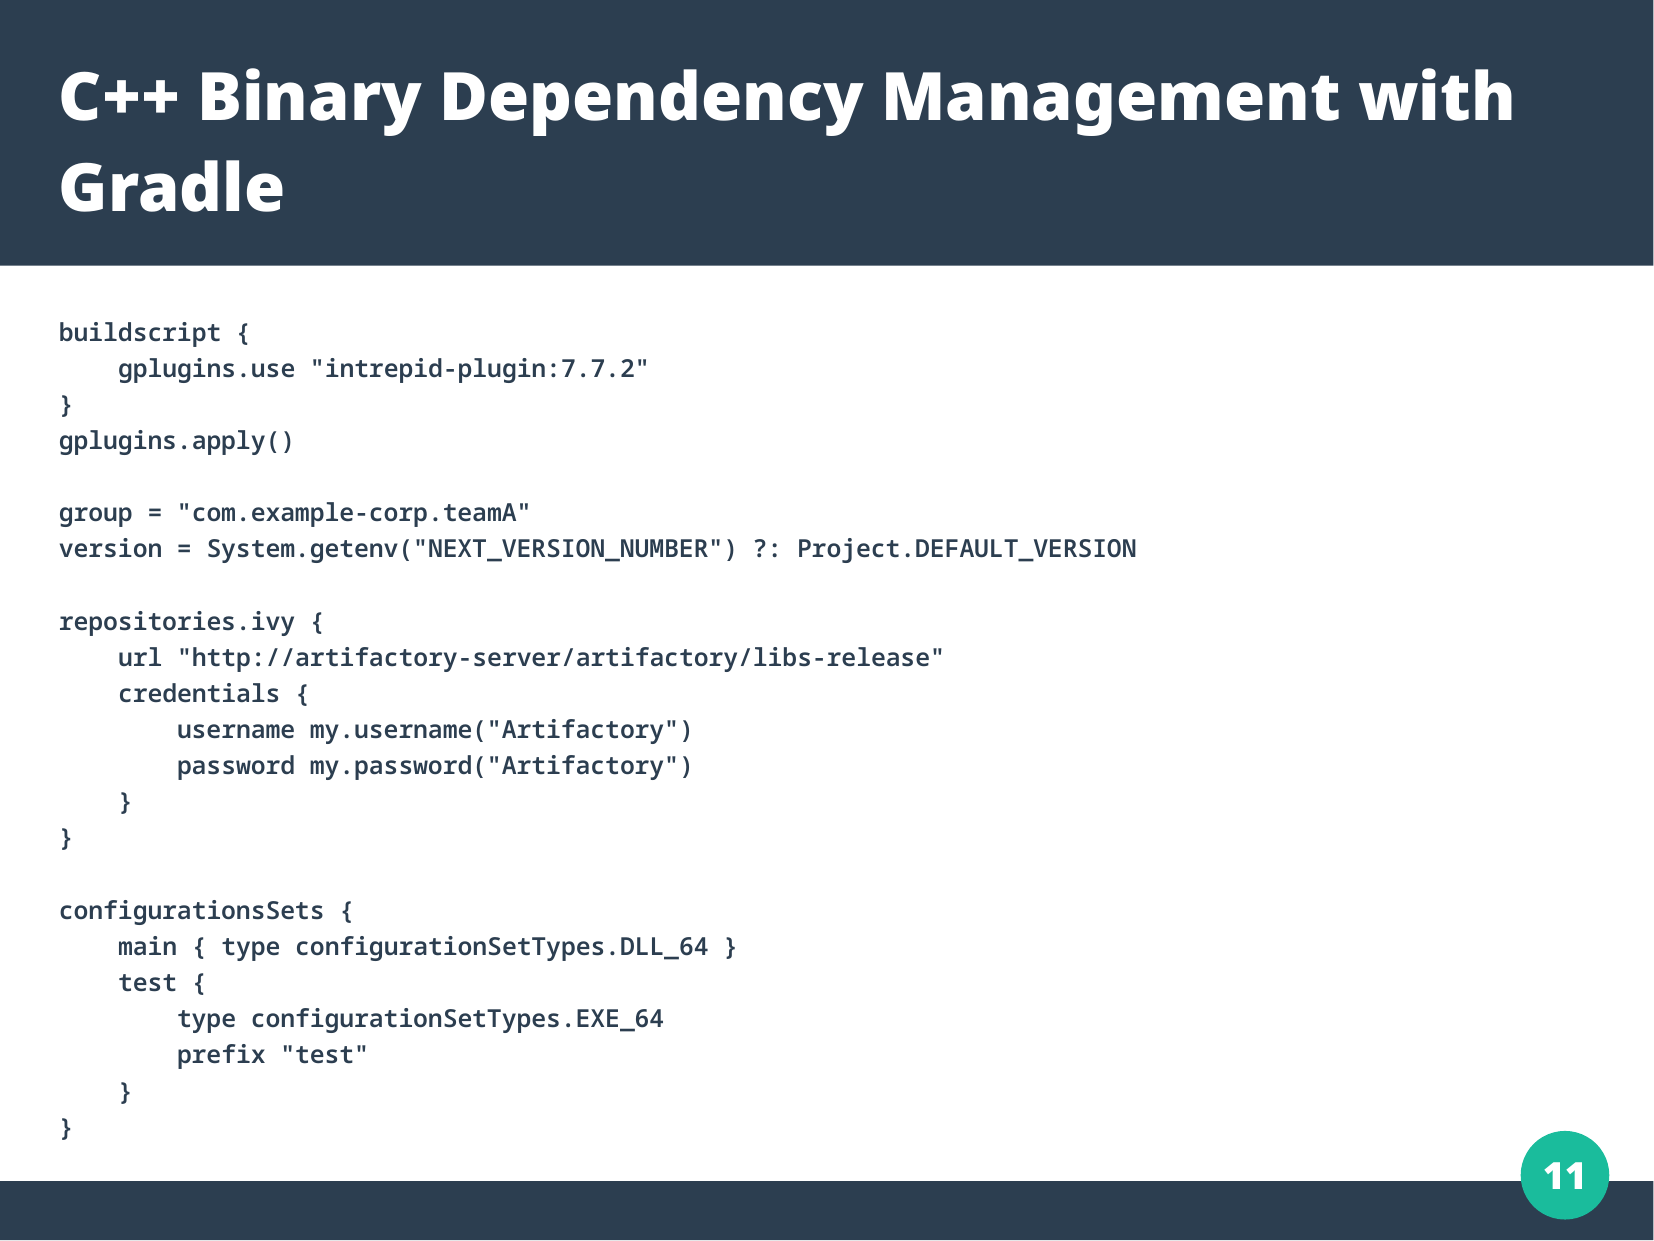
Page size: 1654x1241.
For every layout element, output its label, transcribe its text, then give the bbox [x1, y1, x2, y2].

title C++ Binary Dependency Management with Gradle [59, 49, 1595, 207]
list buildscript { gplugins.use "intrepid-plugin:7.7.2" } gplugins.apply() group = "com.example-corp.teamA" version = System.getenv("NEXT_VERSION_NUMBER") ?: Project.DEFAULT_VERSION repositories.ivy { url "http://artifactory-server/artifactory/libs-release" credentials { username my.username("Artifactory") password my.password("Artifactory") } } configurationsSets { main { type configurationSetTypes.DLL_64 } test { type configurationSetTypes.EXE_64 prefix "test" } } [59, 324, 1595, 1152]
